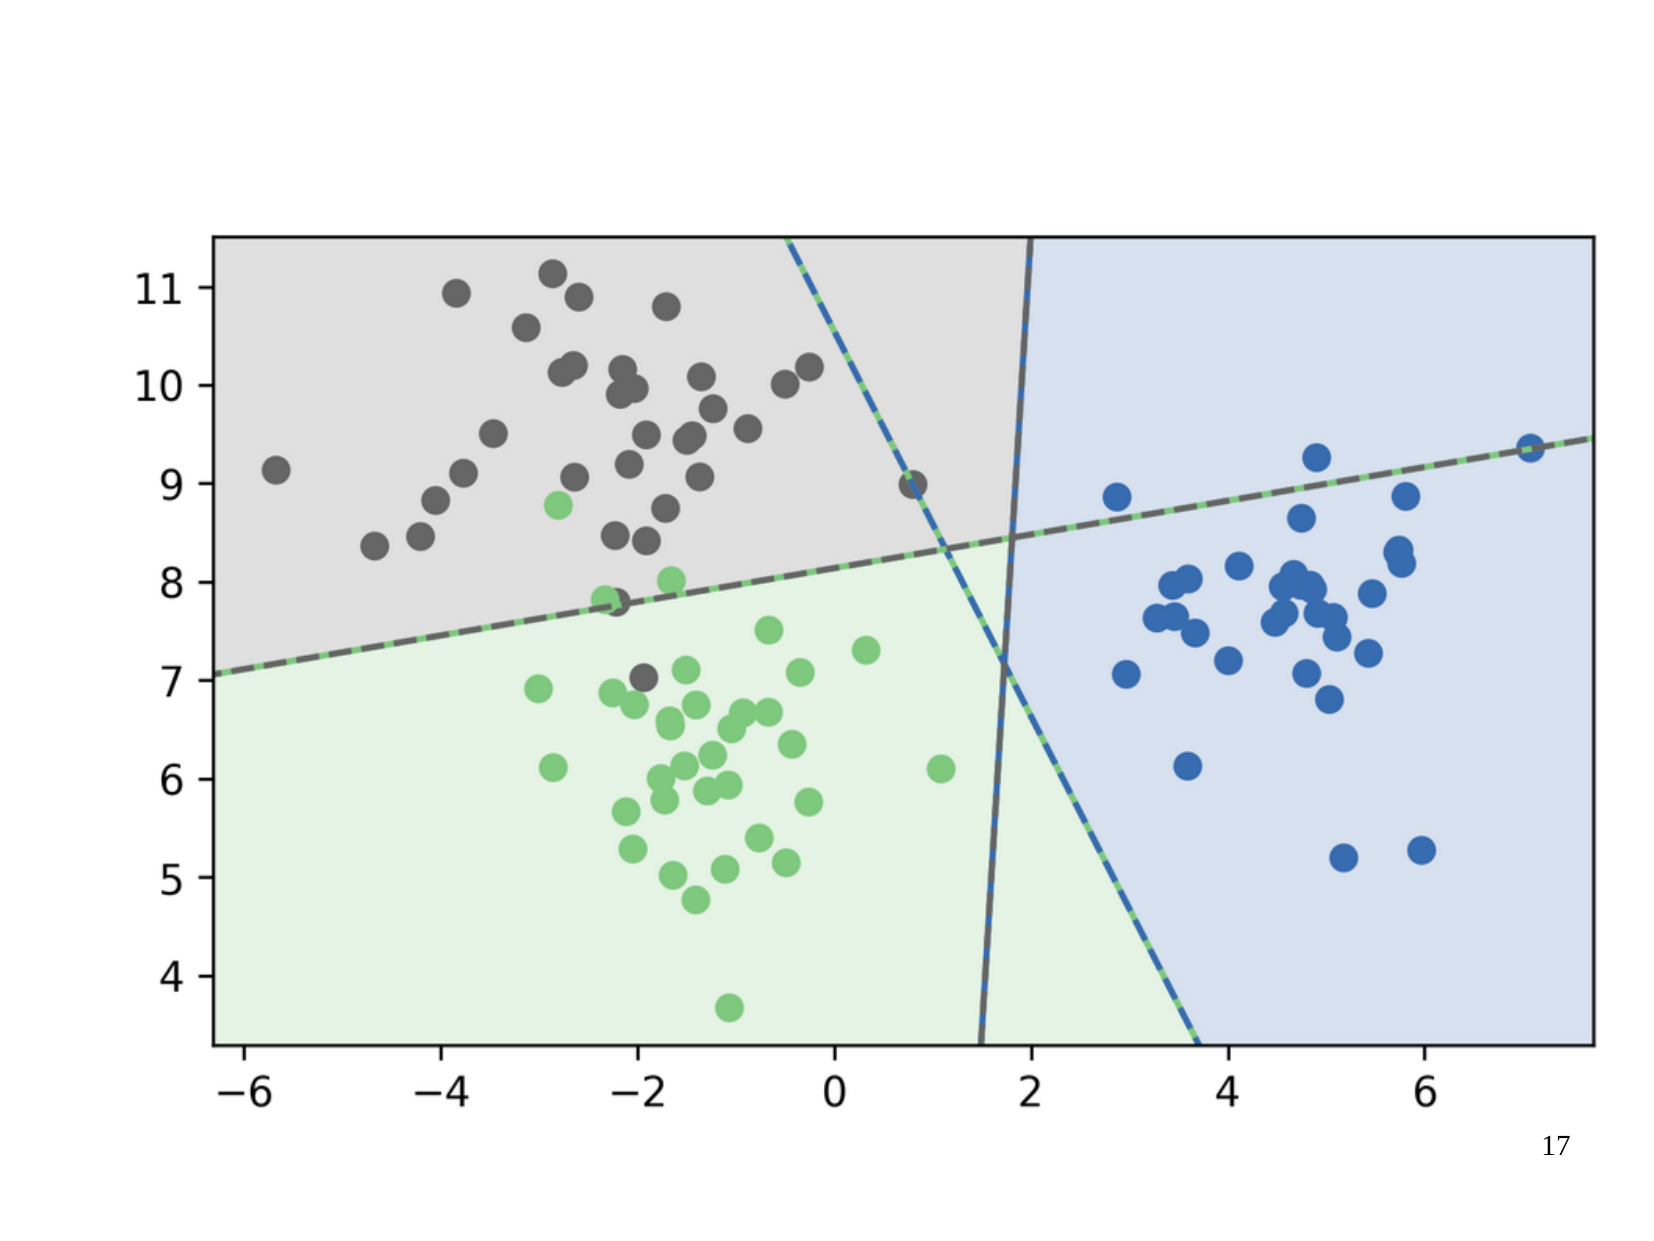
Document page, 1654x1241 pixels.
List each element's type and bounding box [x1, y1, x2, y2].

picture [90, 212, 1606, 1126]
